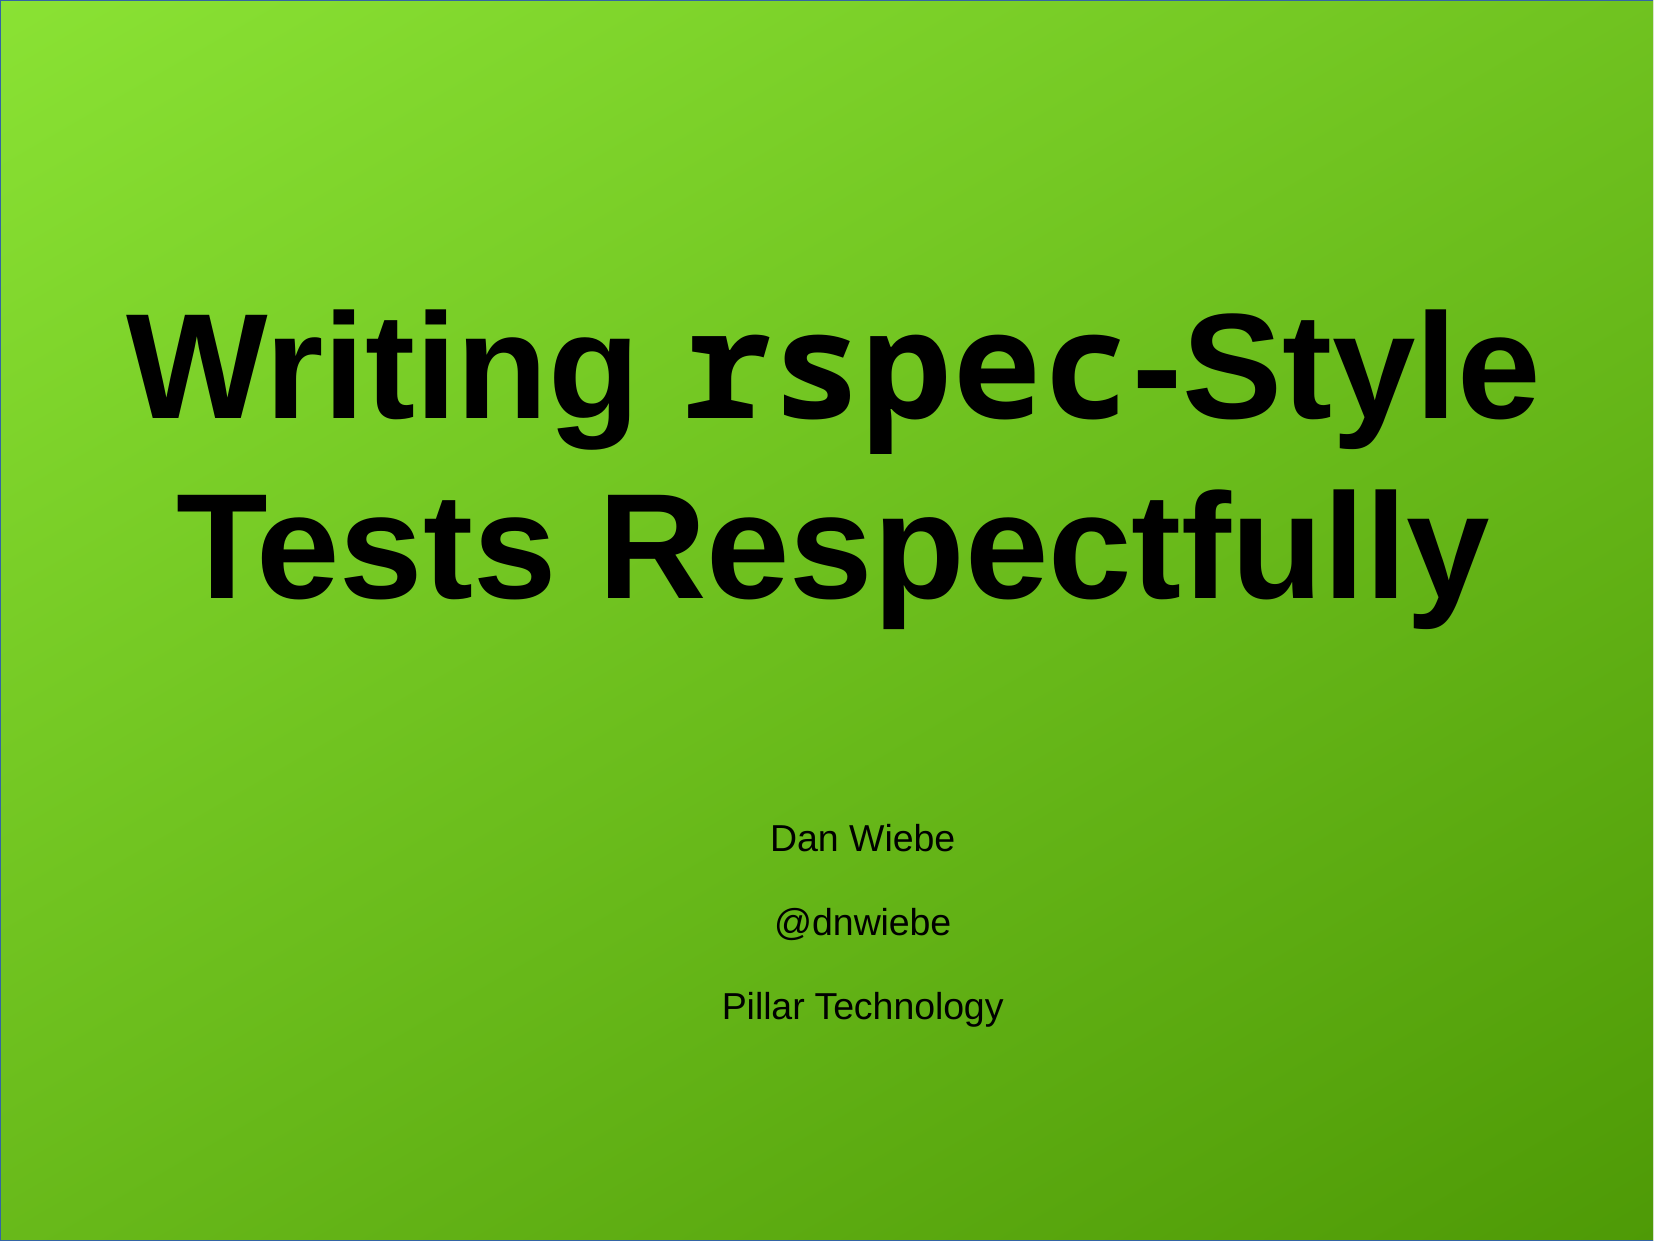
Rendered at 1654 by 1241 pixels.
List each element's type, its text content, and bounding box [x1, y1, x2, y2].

subtitle Writing rspec-Style Tests Respectfully [89, 269, 1578, 620]
text_box [0, 0, 1653, 1241]
text_box Dan Wiebe @dnwiebe Pillar Technology [285, 810, 1441, 1035]
